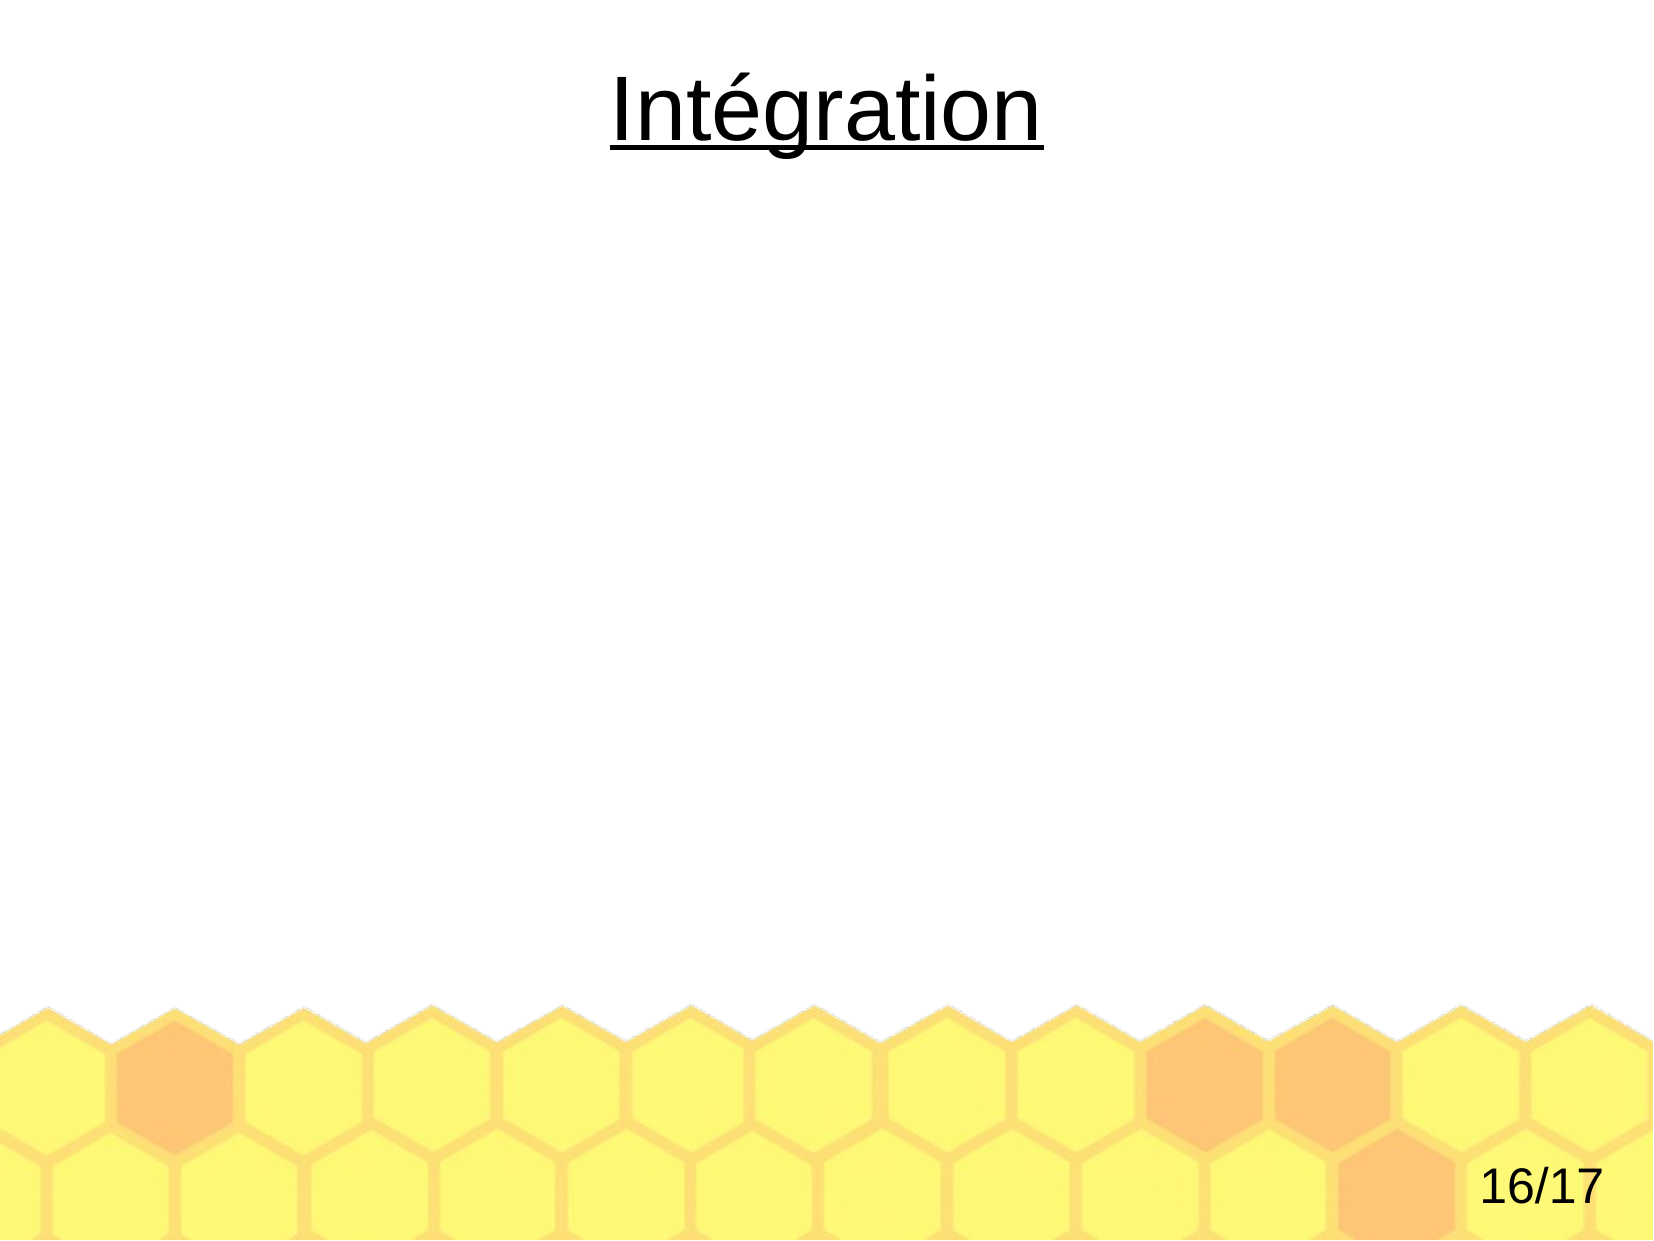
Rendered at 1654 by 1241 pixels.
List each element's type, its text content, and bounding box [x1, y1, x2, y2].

picture [0, 1001, 1653, 1240]
text_box Intégration [82, 0, 1571, 207]
text_box <numéro>/17 [1464, 1146, 1630, 1217]
